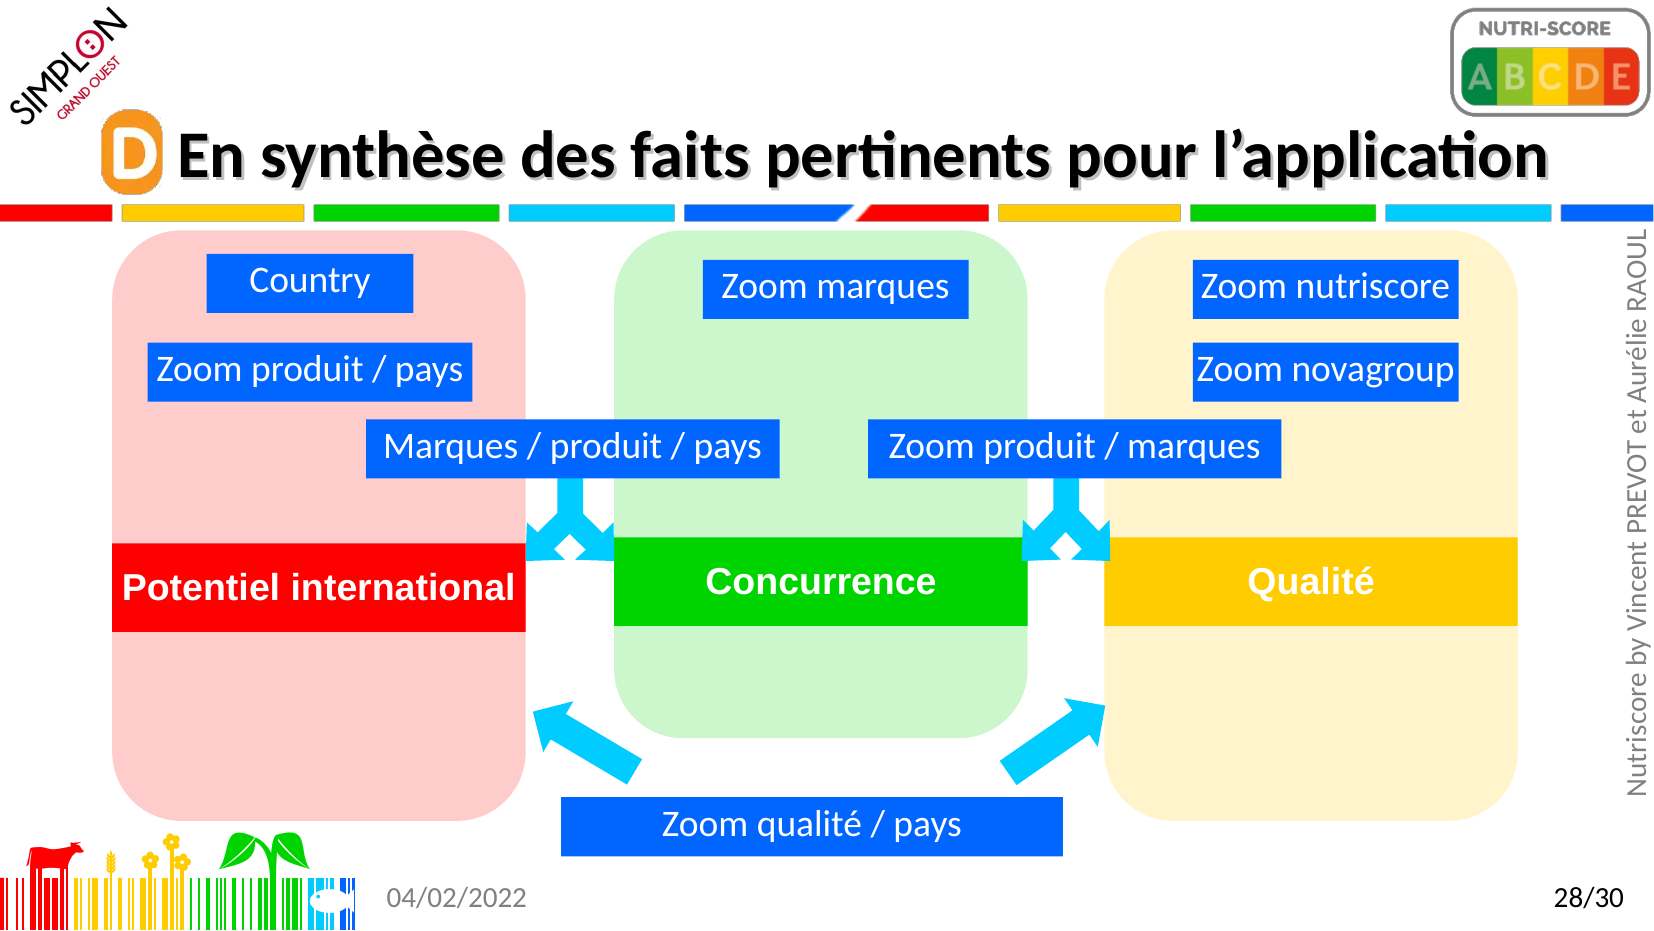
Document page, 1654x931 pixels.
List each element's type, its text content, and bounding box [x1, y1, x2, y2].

text_box Zoom qualité / pays [561, 797, 1063, 857]
text_box [112, 632, 526, 821]
text_box Zoom novagroup [1192, 342, 1459, 402]
text_box Marques / produit / pays [366, 419, 780, 479]
text_box [999, 626, 1518, 821]
picture [2, 2, 147, 147]
text_box Potentiel international [112, 543, 526, 632]
text_box [532, 701, 643, 785]
text_box Concurrence [614, 537, 1028, 626]
text_box [112, 230, 1518, 562]
text_box Zoom produit / marques [868, 419, 1282, 479]
picture [0, 826, 355, 930]
text_box Zoom nutriscore [1192, 259, 1459, 319]
text_box Qualité [1104, 537, 1518, 626]
text_box Zoom produit / pays [147, 342, 473, 402]
title En synthèse des faits pertinents pour l’application [177, 108, 1571, 213]
picture [100, 106, 165, 195]
text_box [614, 626, 1028, 739]
text_box Zoom marques [702, 259, 969, 319]
picture [1448, 4, 1654, 119]
text_box Country [206, 253, 414, 313]
picture [0, 200, 1654, 225]
